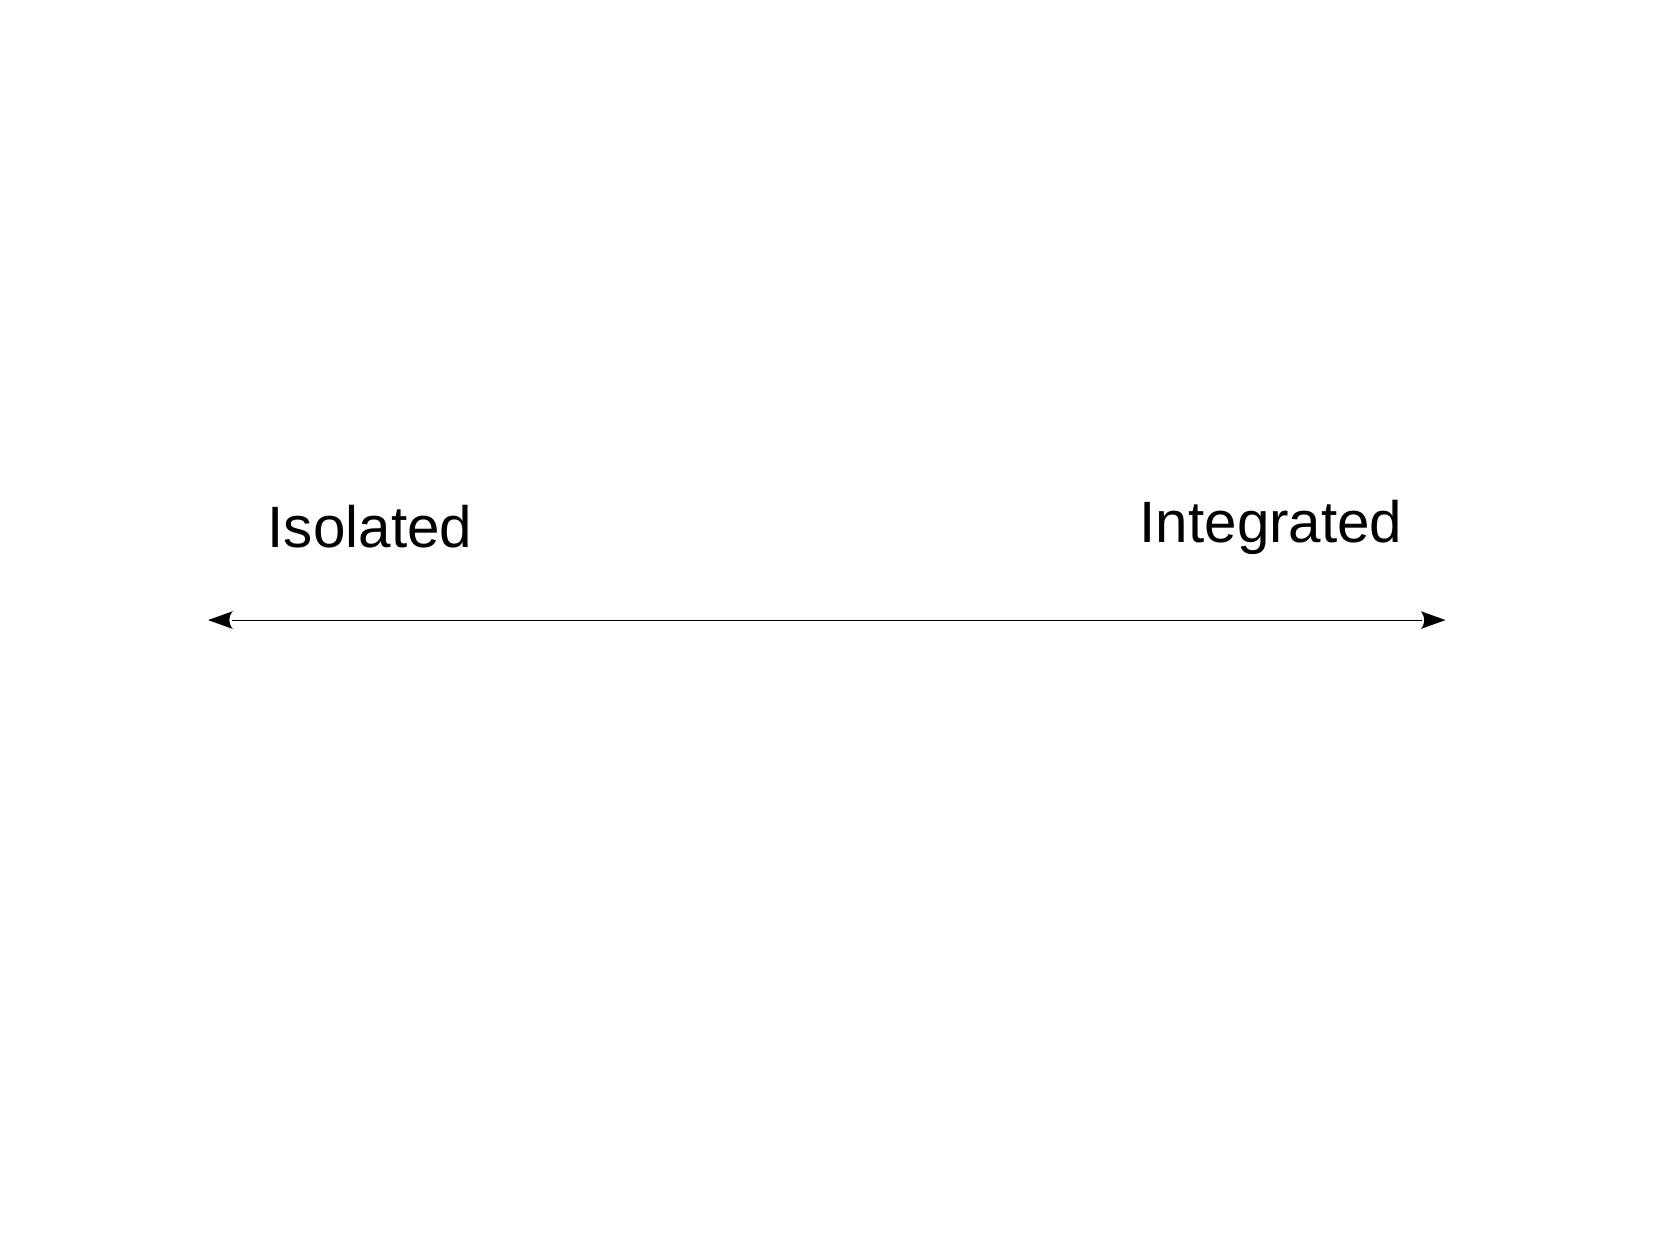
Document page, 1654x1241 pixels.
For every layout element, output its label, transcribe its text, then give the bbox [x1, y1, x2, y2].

text_box Integrated [1125, 482, 1418, 563]
text_box Isolated [253, 487, 488, 568]
